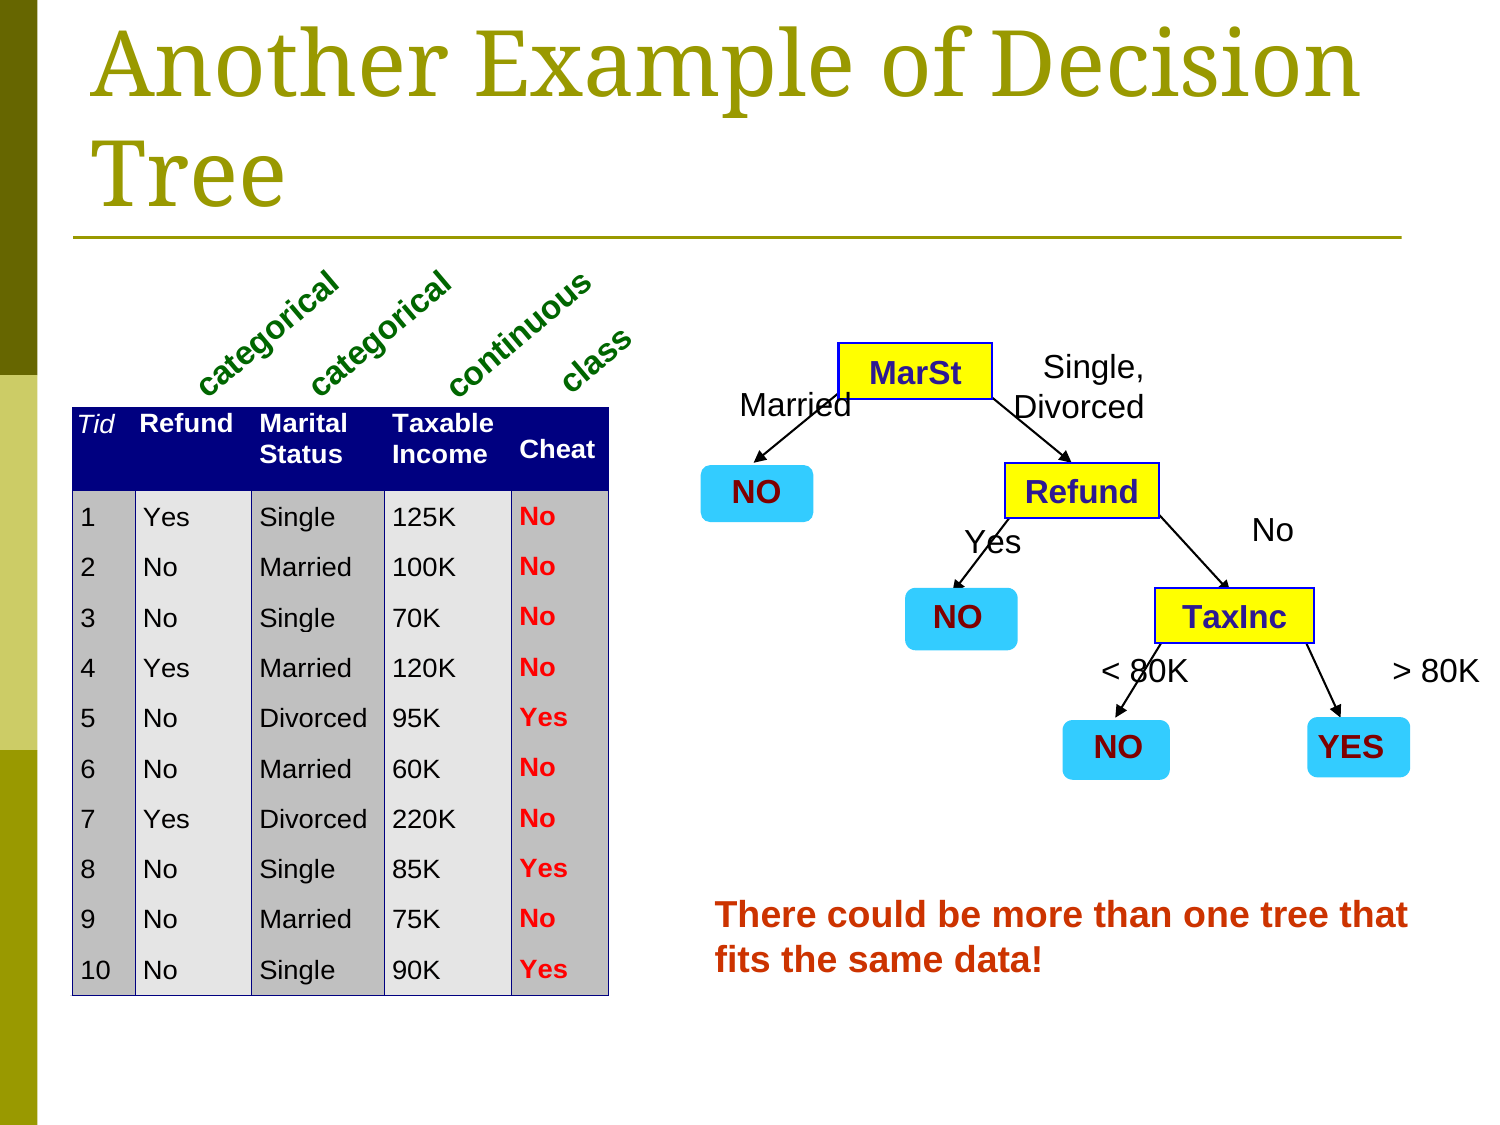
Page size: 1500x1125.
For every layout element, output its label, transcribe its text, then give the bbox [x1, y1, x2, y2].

text_box NO [861, 587, 1054, 644]
text_box Refund [1005, 462, 1159, 519]
text_box [703, 519, 811, 523]
text_box No [1124, 500, 1309, 556]
chart [62, 407, 648, 1013]
text_box categorical [126, 208, 405, 457]
text_box MarSt [838, 343, 930, 399]
text_box continuous [377, 207, 658, 458]
title Another Example of Decision Tree [75, 45, 1426, 233]
text_box NO [660, 462, 853, 519]
text_box > 80K [1264, 641, 1496, 698]
text_box [1309, 721, 1411, 778]
text_box class [490, 263, 699, 452]
text_box TaxInc [1155, 587, 1315, 644]
text_box [1063, 774, 1169, 780]
text_box Yes [836, 512, 1037, 569]
text_box < 80K [973, 641, 1204, 698]
text_box categorical [239, 208, 518, 457]
text_box Single, Divorced [930, 337, 1160, 433]
text_box There could be more than one tree that fits the same data! [699, 882, 1426, 988]
text_box YES [1294, 717, 1408, 773]
text_box [906, 644, 973, 651]
text_box Married [611, 375, 877, 431]
text_box NO [1022, 717, 1215, 774]
